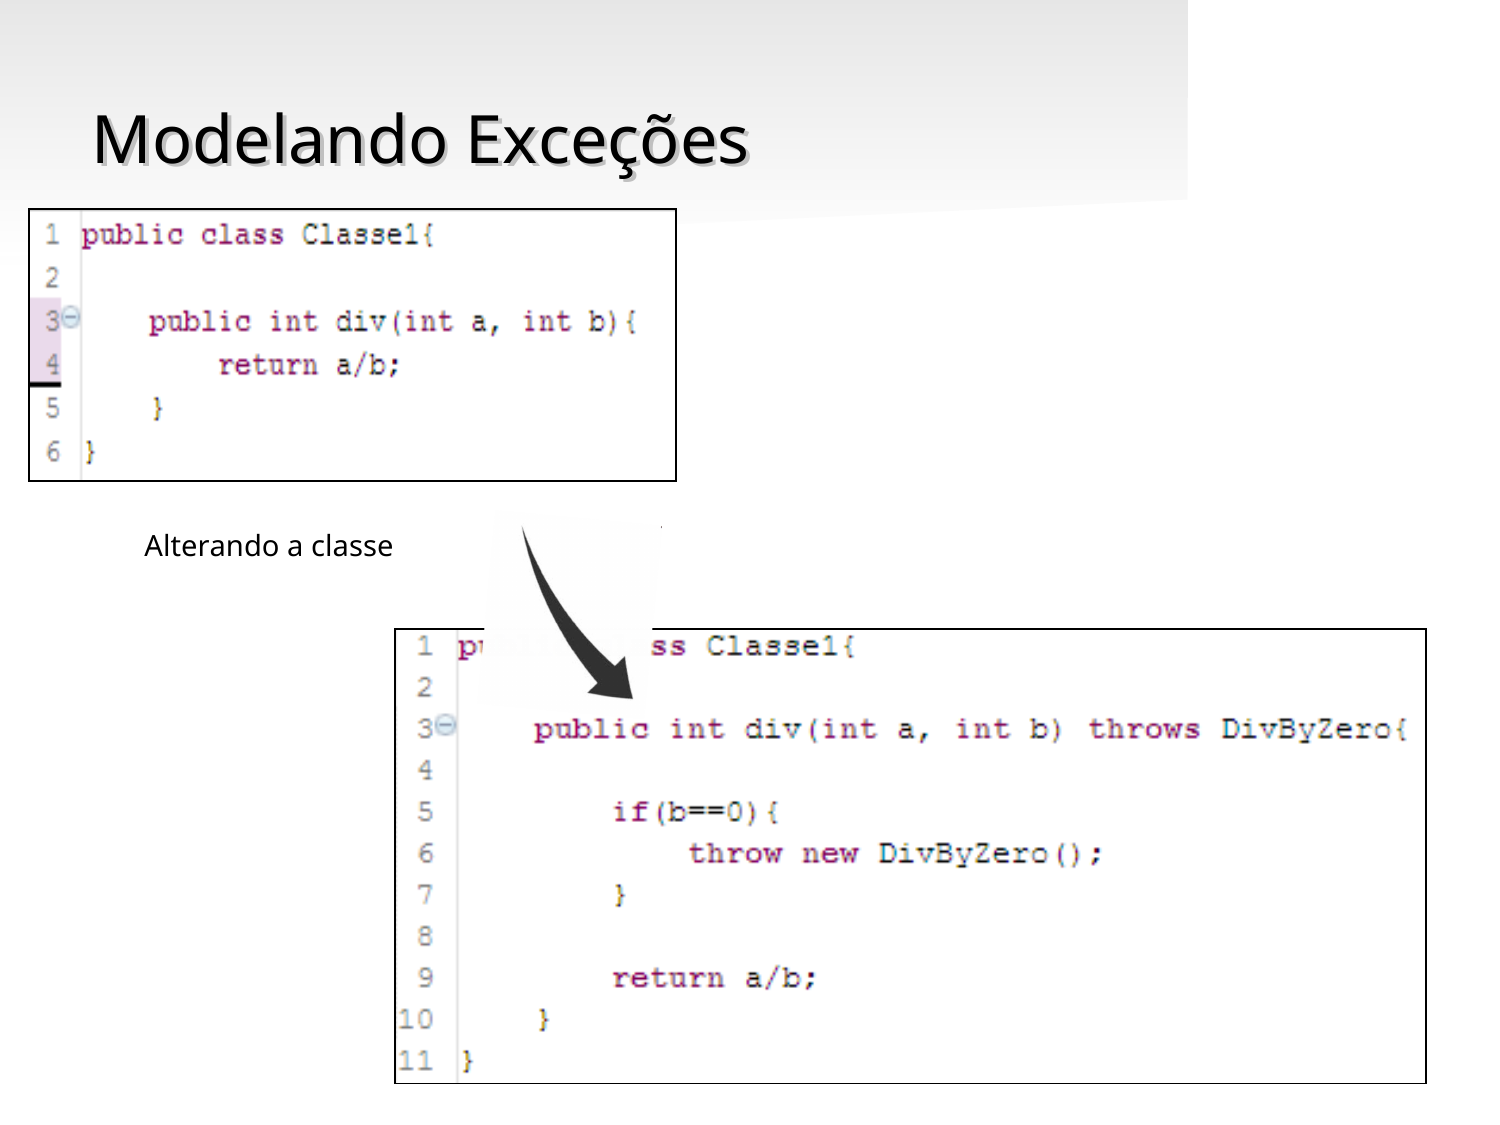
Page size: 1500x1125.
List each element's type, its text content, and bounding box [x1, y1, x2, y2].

picture [30, 210, 676, 480]
picture [395, 510, 1426, 1083]
title Modelando Exceções [76, 42, 1427, 231]
text_box Alterando a classe [129, 519, 409, 571]
